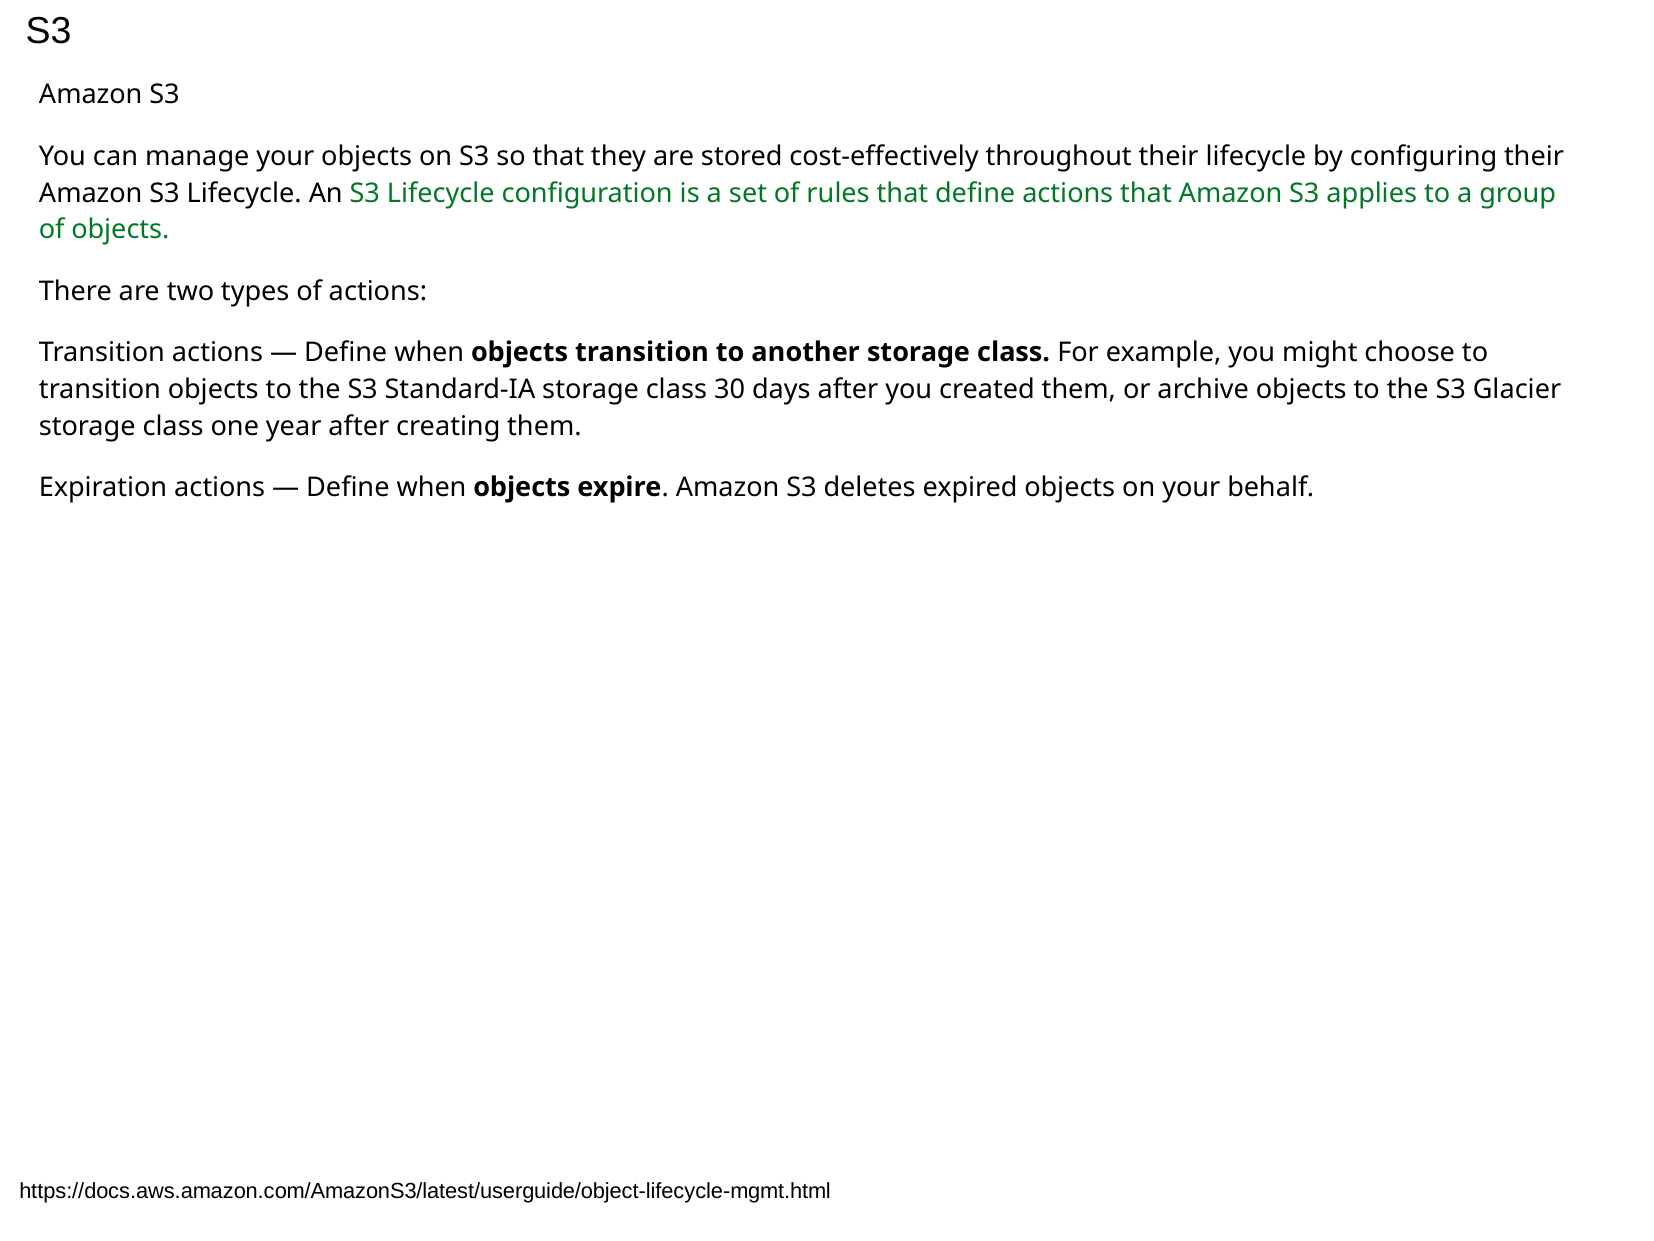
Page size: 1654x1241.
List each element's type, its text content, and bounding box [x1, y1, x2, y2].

text_box https://docs.aws.amazon.com/AmazonS3/latest/userguide/object-lifecycle-mgmt.html [4, 1171, 898, 1211]
text_box S3 [10, 2, 161, 60]
text_box Amazon S3 You can manage your objects on S3 so that they are stored cost-effectively throughout their lifecycle by configuring their Amazon S3 Lifecycle. An S3 Lifecycle configuration is a set of rules that define actions that Amazon S3 applies to a group of objects. There are two types of actions: Transition actions — Define when objects transition to another storage class. For example, you might choose to transition objects to the S3 Standard-IA storage class 30 days after you created them, or archive objects to the S3 Glacier storage class one year after creating them. Expiration actions — Define when objects expire. Amazon S3 deletes expired objects on your behalf. [24, 67, 1585, 404]
